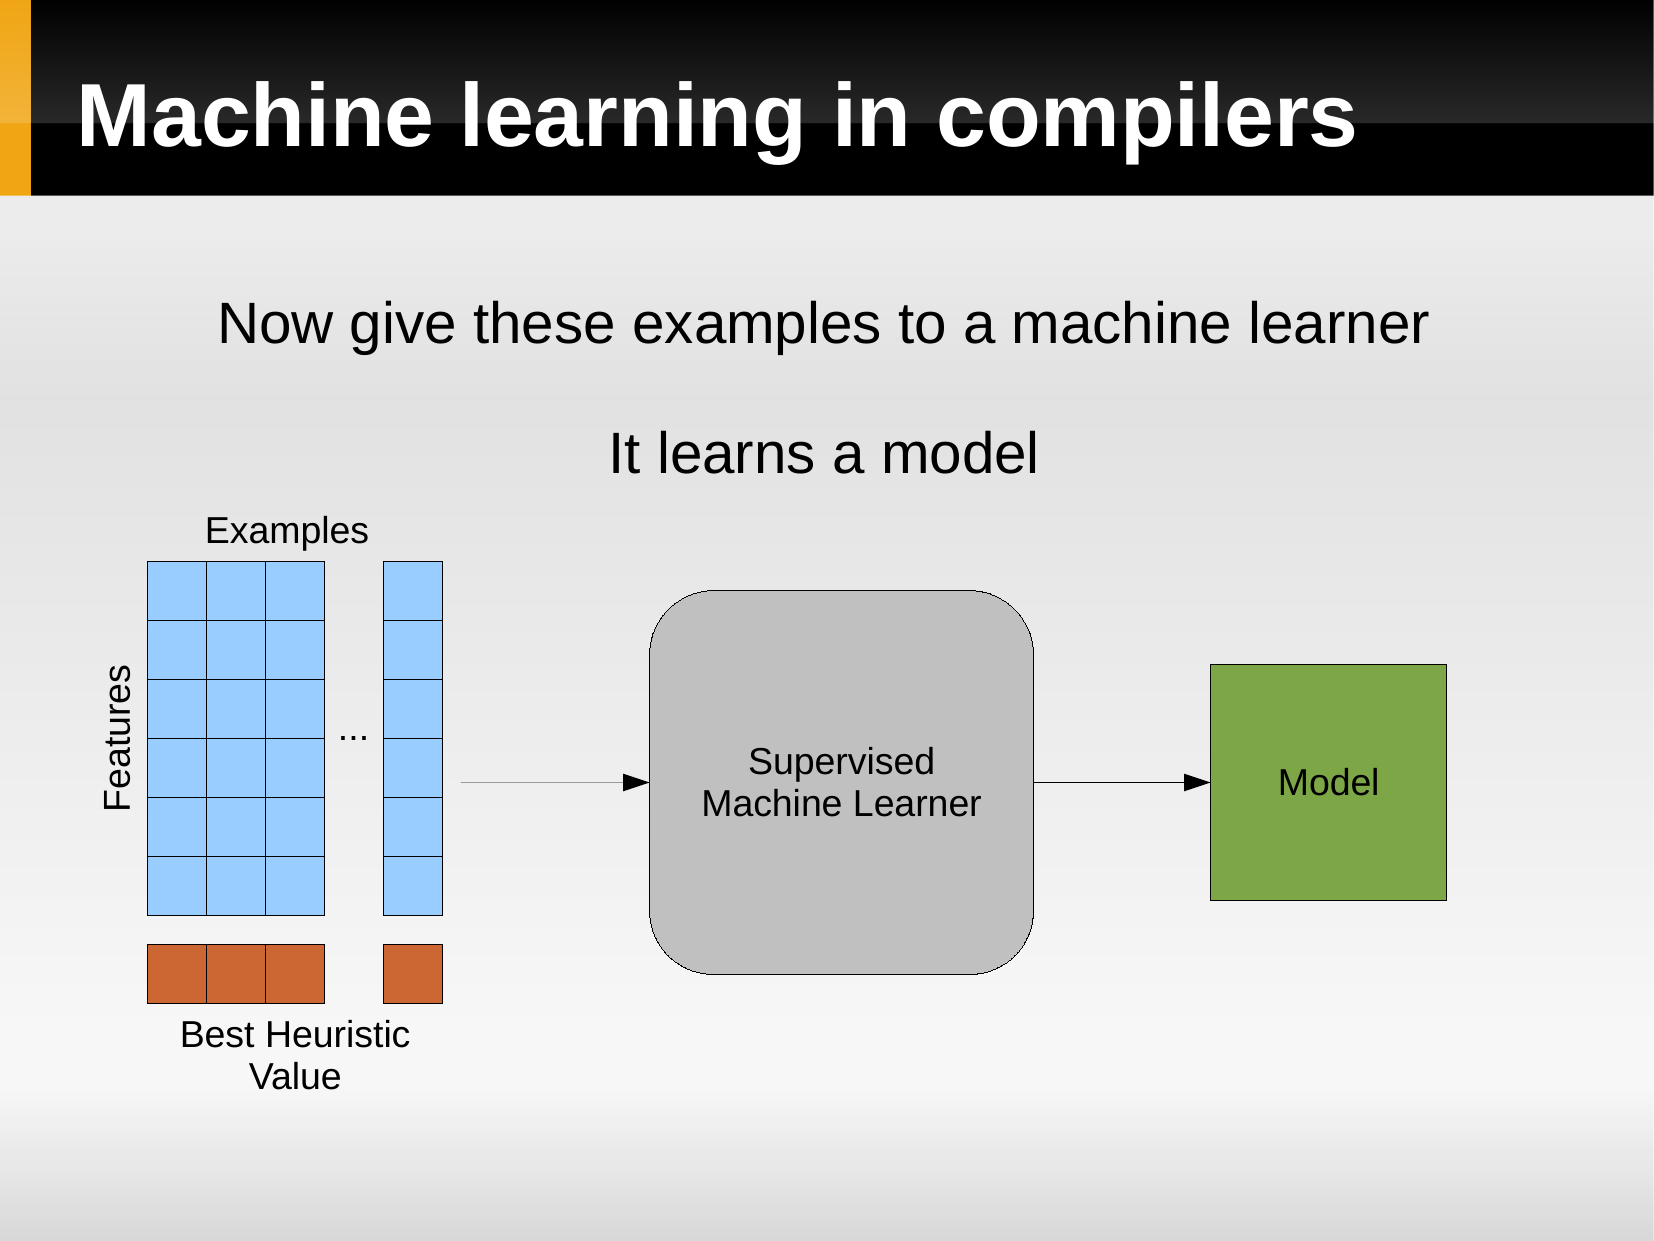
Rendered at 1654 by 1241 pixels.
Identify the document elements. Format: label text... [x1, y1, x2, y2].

text_box Model [1210, 664, 1447, 901]
text_box Supervised Machine Learner [649, 590, 1034, 975]
text_box [383, 561, 443, 916]
text_box Examples [190, 501, 384, 564]
text_box [147, 944, 325, 1004]
text_box [147, 561, 325, 916]
text_box [383, 944, 443, 1004]
text_box Now give these examples to a machine learner It learns a model [202, 283, 1444, 516]
text_box Features [88, 650, 150, 828]
picture [0, 0, 1654, 1241]
text_box ... [323, 698, 385, 761]
text_box Best Heuristic Value [118, 1006, 473, 1114]
title Machine learning in compilers [76, 11, 1565, 219]
